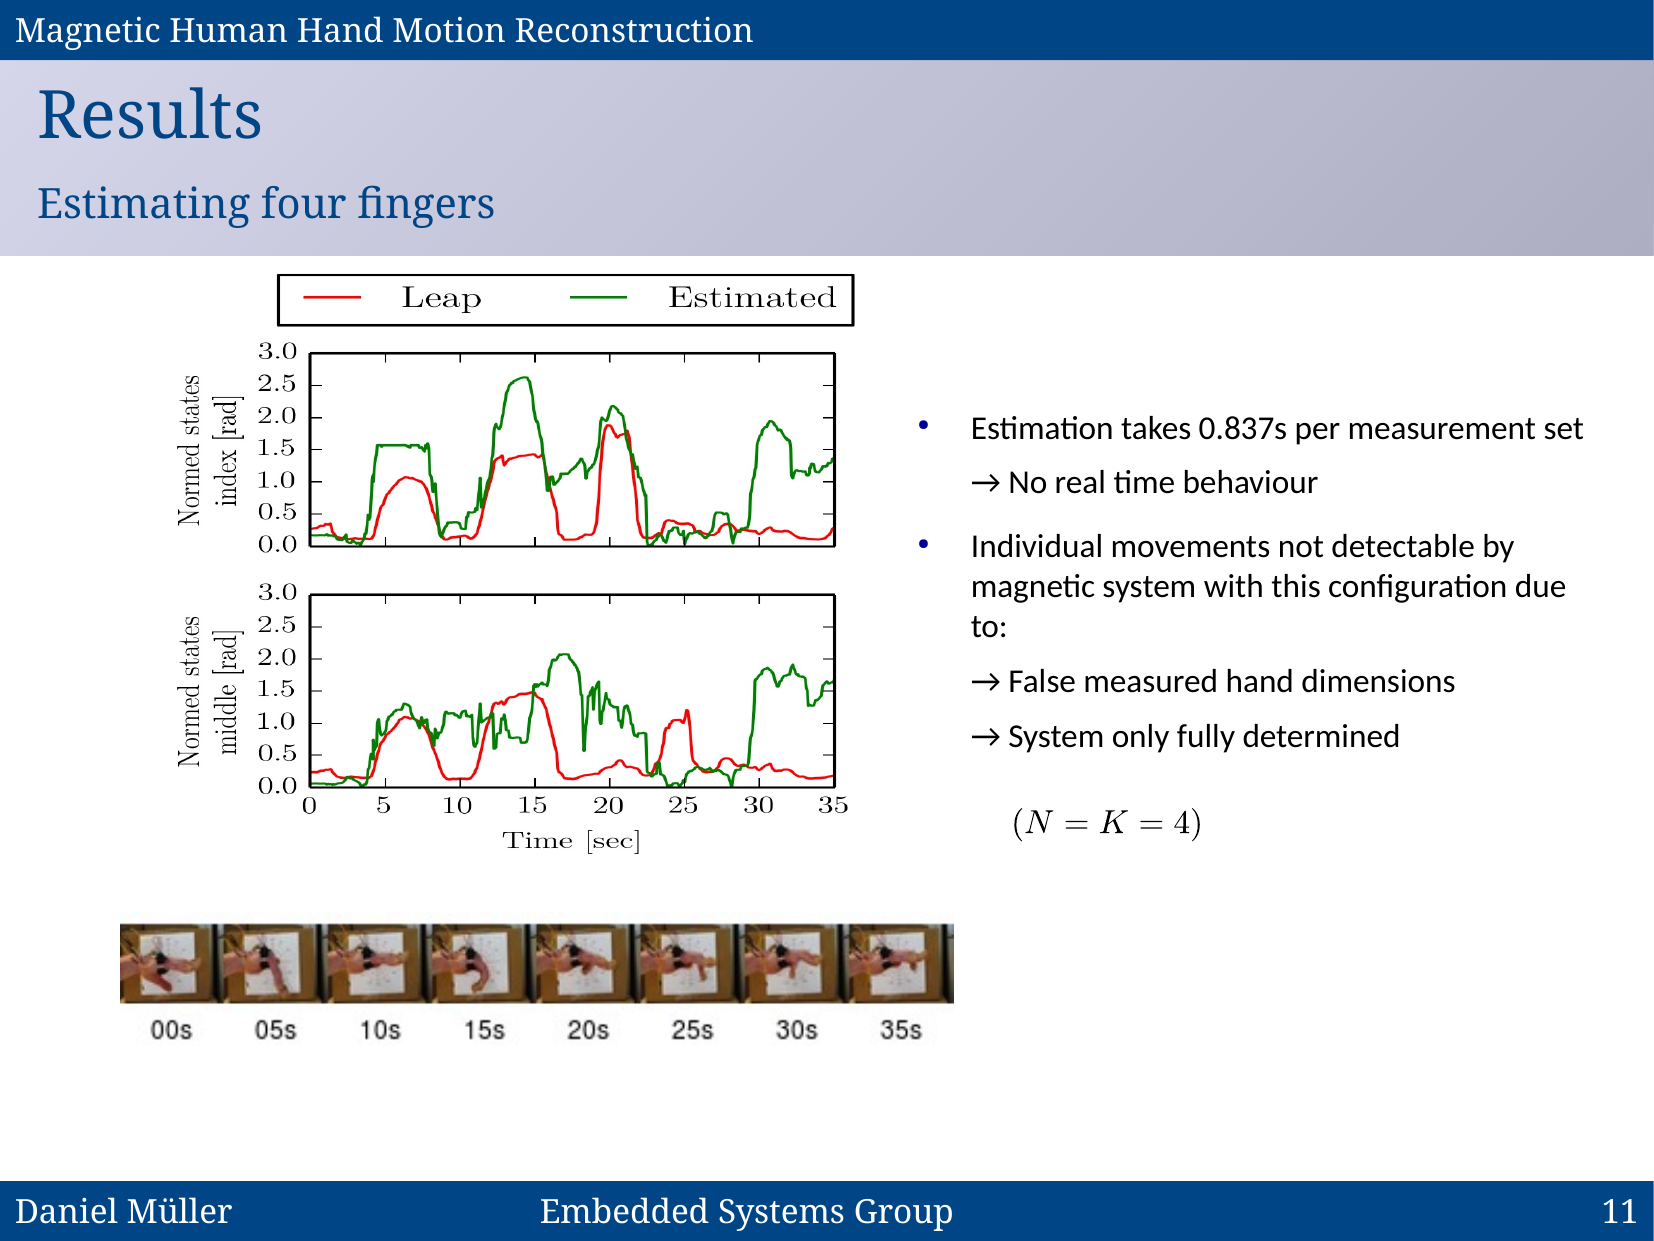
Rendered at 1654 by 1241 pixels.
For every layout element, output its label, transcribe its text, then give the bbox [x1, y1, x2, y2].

text_box [1011, 808, 1204, 842]
picture [158, 269, 871, 871]
title Results Estimating four fingers [37, 47, 1411, 256]
picture [120, 912, 954, 1051]
list Estimation takes 0.837s per measurement set → No real time behaviour Individual movements not detectable by magnetic system with this configuration due to: → False measured hand dimensions → System only fully determined [900, 405, 1591, 890]
